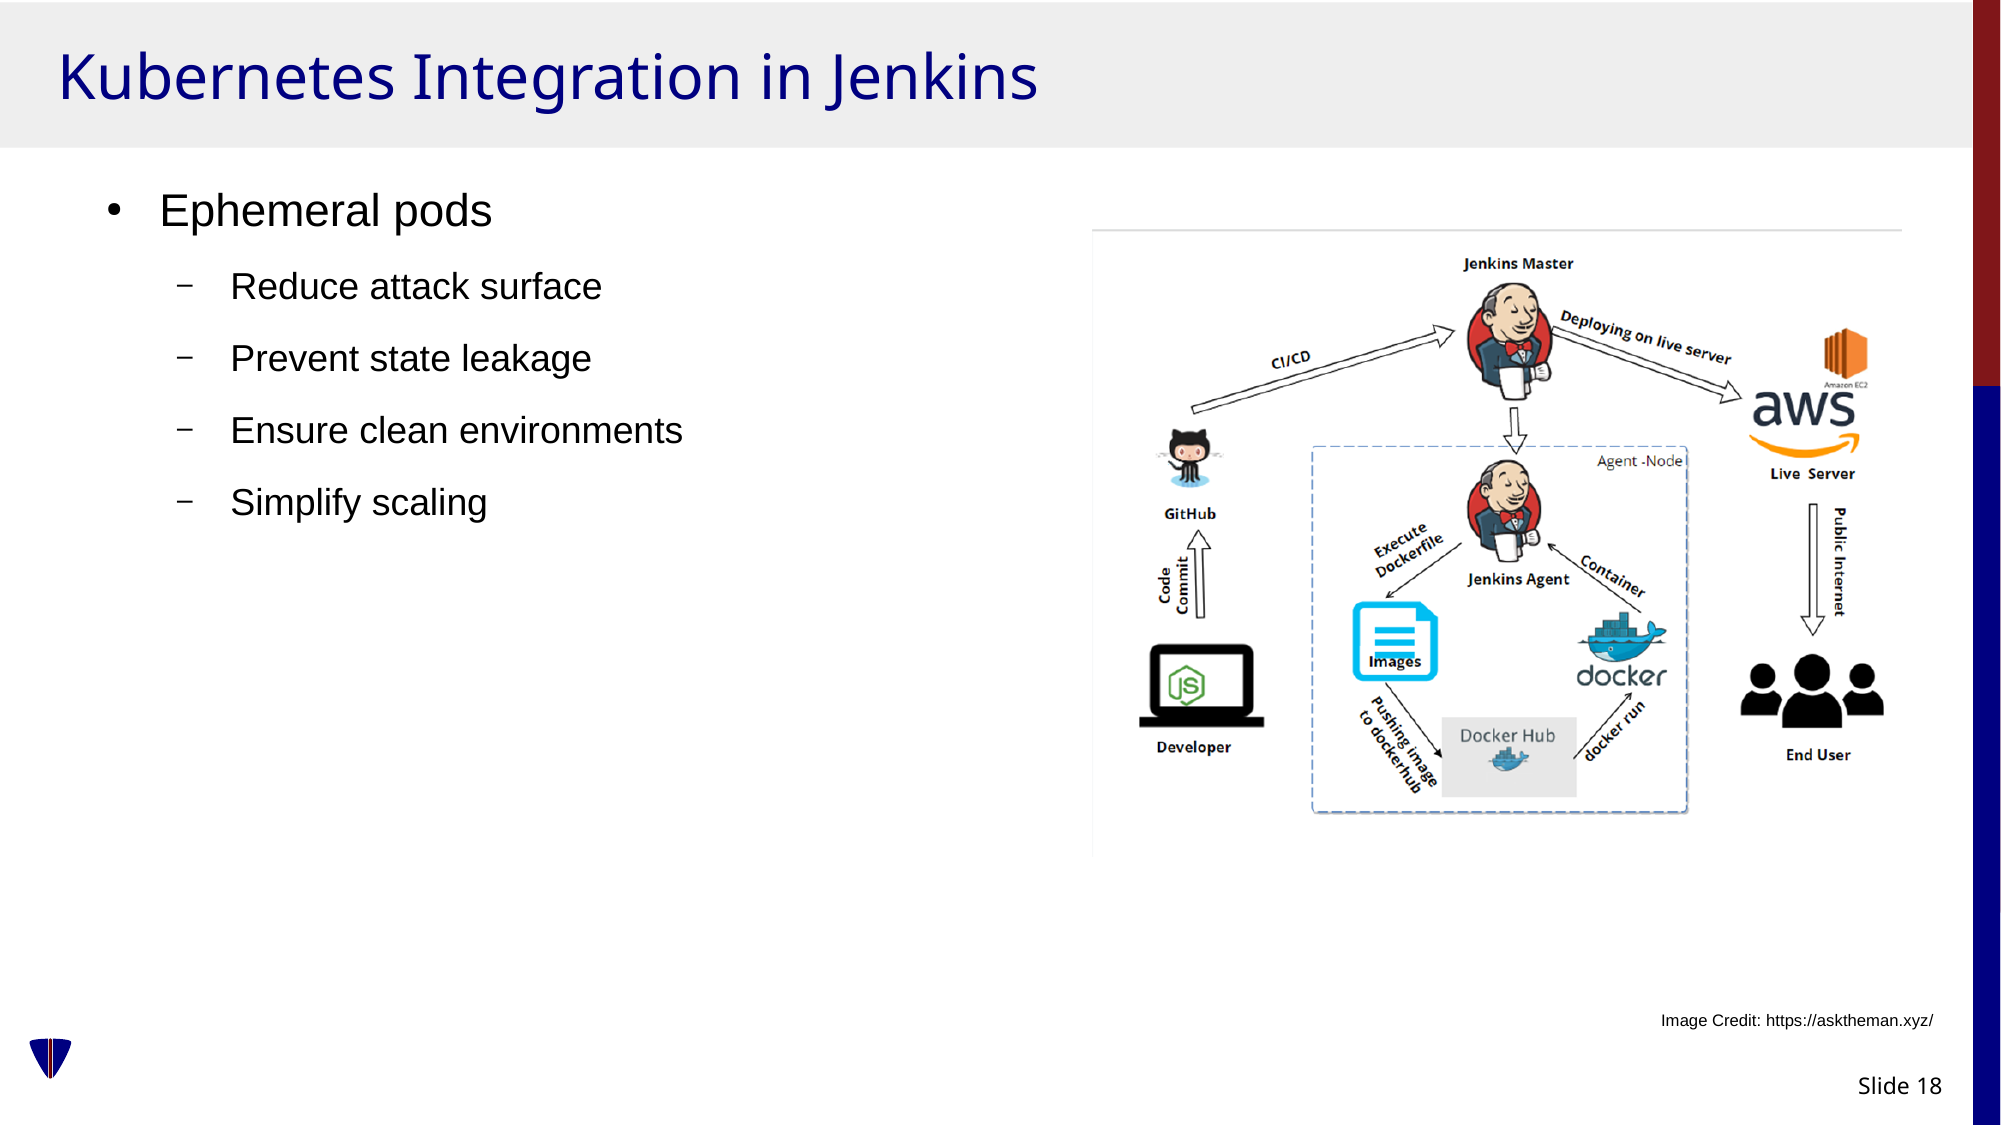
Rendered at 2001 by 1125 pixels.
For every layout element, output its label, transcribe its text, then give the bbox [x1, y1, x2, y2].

text_box Image Credit: https://asktheman.xyz/ [1033, 1003, 1949, 1063]
list Ephemeral pods Reduce attack surface Prevent state leakage Ensure clean environments Simplify scaling [88, 177, 1004, 1034]
title Kubernetes Integration in Jenkins [0, 2, 1973, 148]
picture [1092, 229, 1902, 857]
